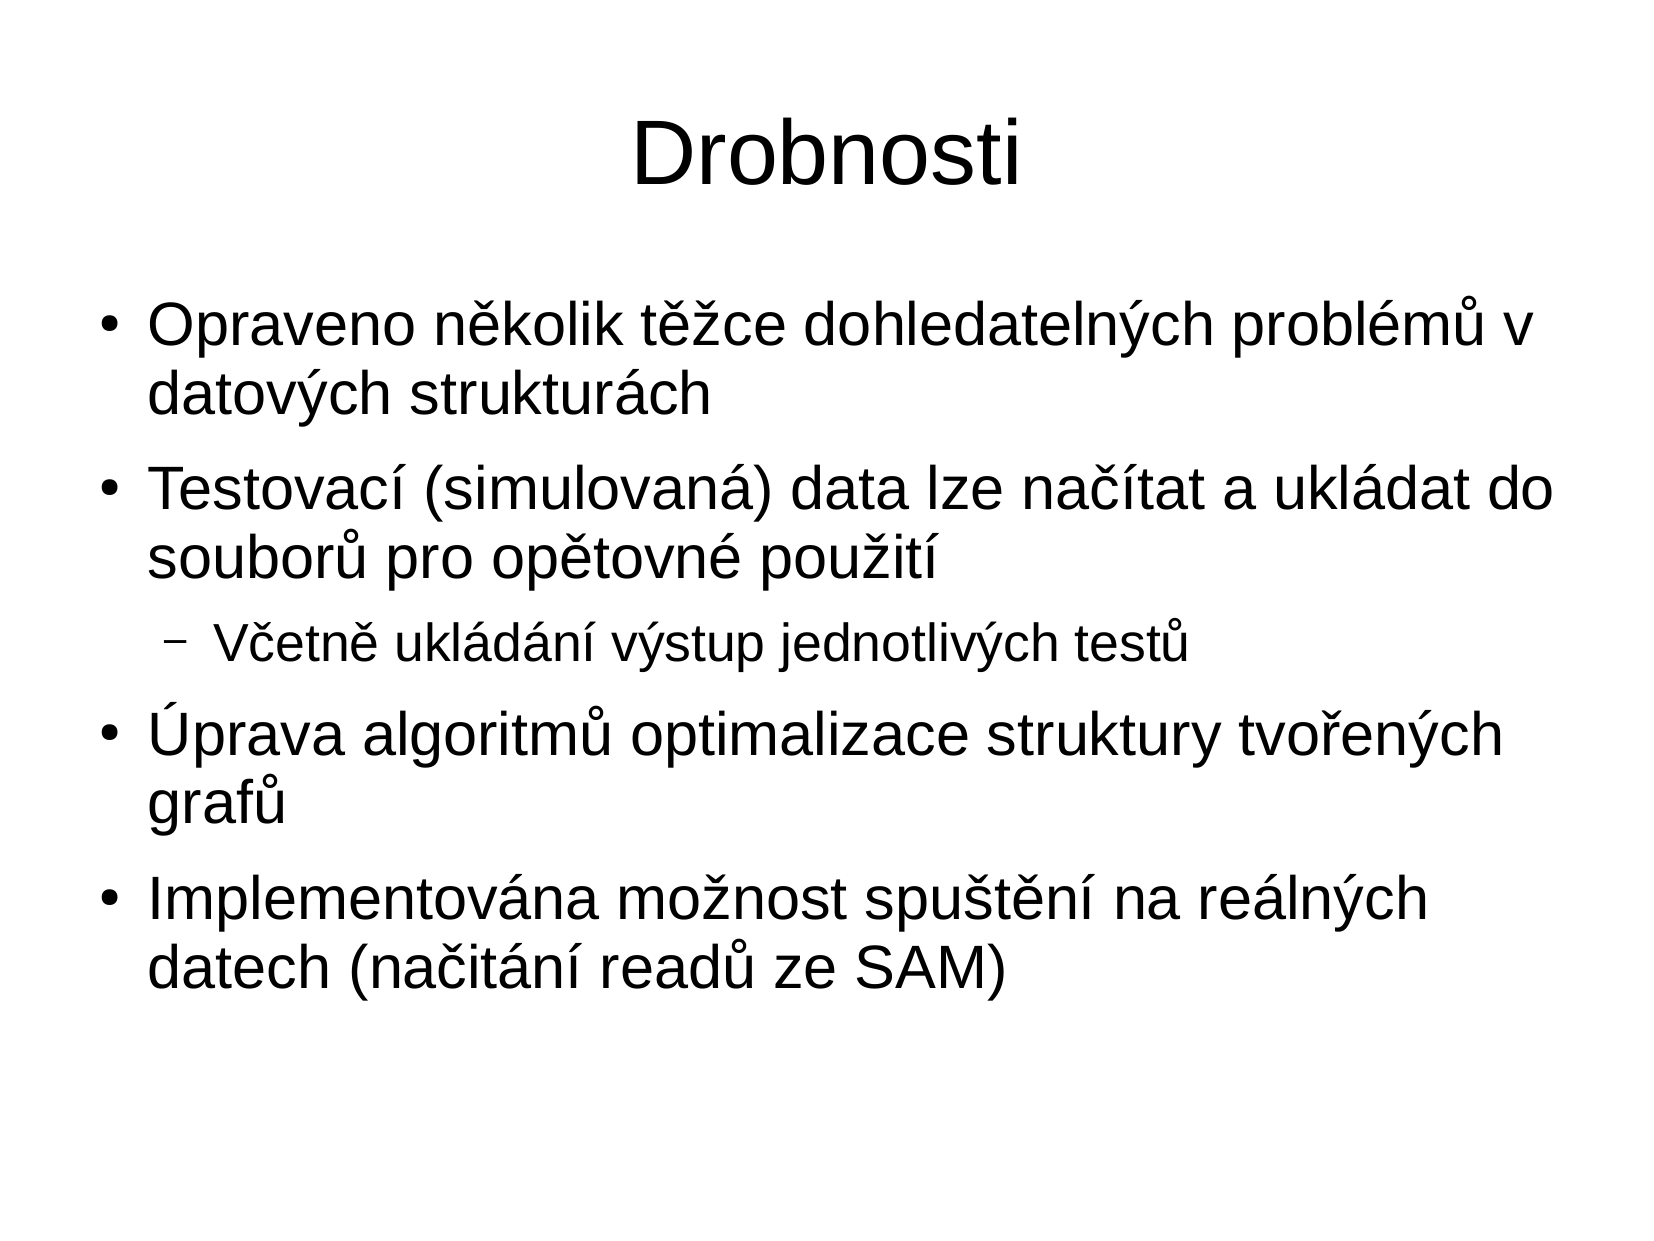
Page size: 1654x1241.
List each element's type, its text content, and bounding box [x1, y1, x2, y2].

list Opraveno několik těžce dohledatelných problémů v datových strukturách Testovací (simulovaná) data lze načítat a ukládat do souborů pro opětovné použití Včetně ukládání výstup jednotlivých testů Úprava algoritmů optimalizace struktury tvořených grafů Implementována možnost spuštění na reálných datech (načitání readů ze SAM) [82, 290, 1571, 1010]
title Drobnosti [82, 49, 1571, 257]
